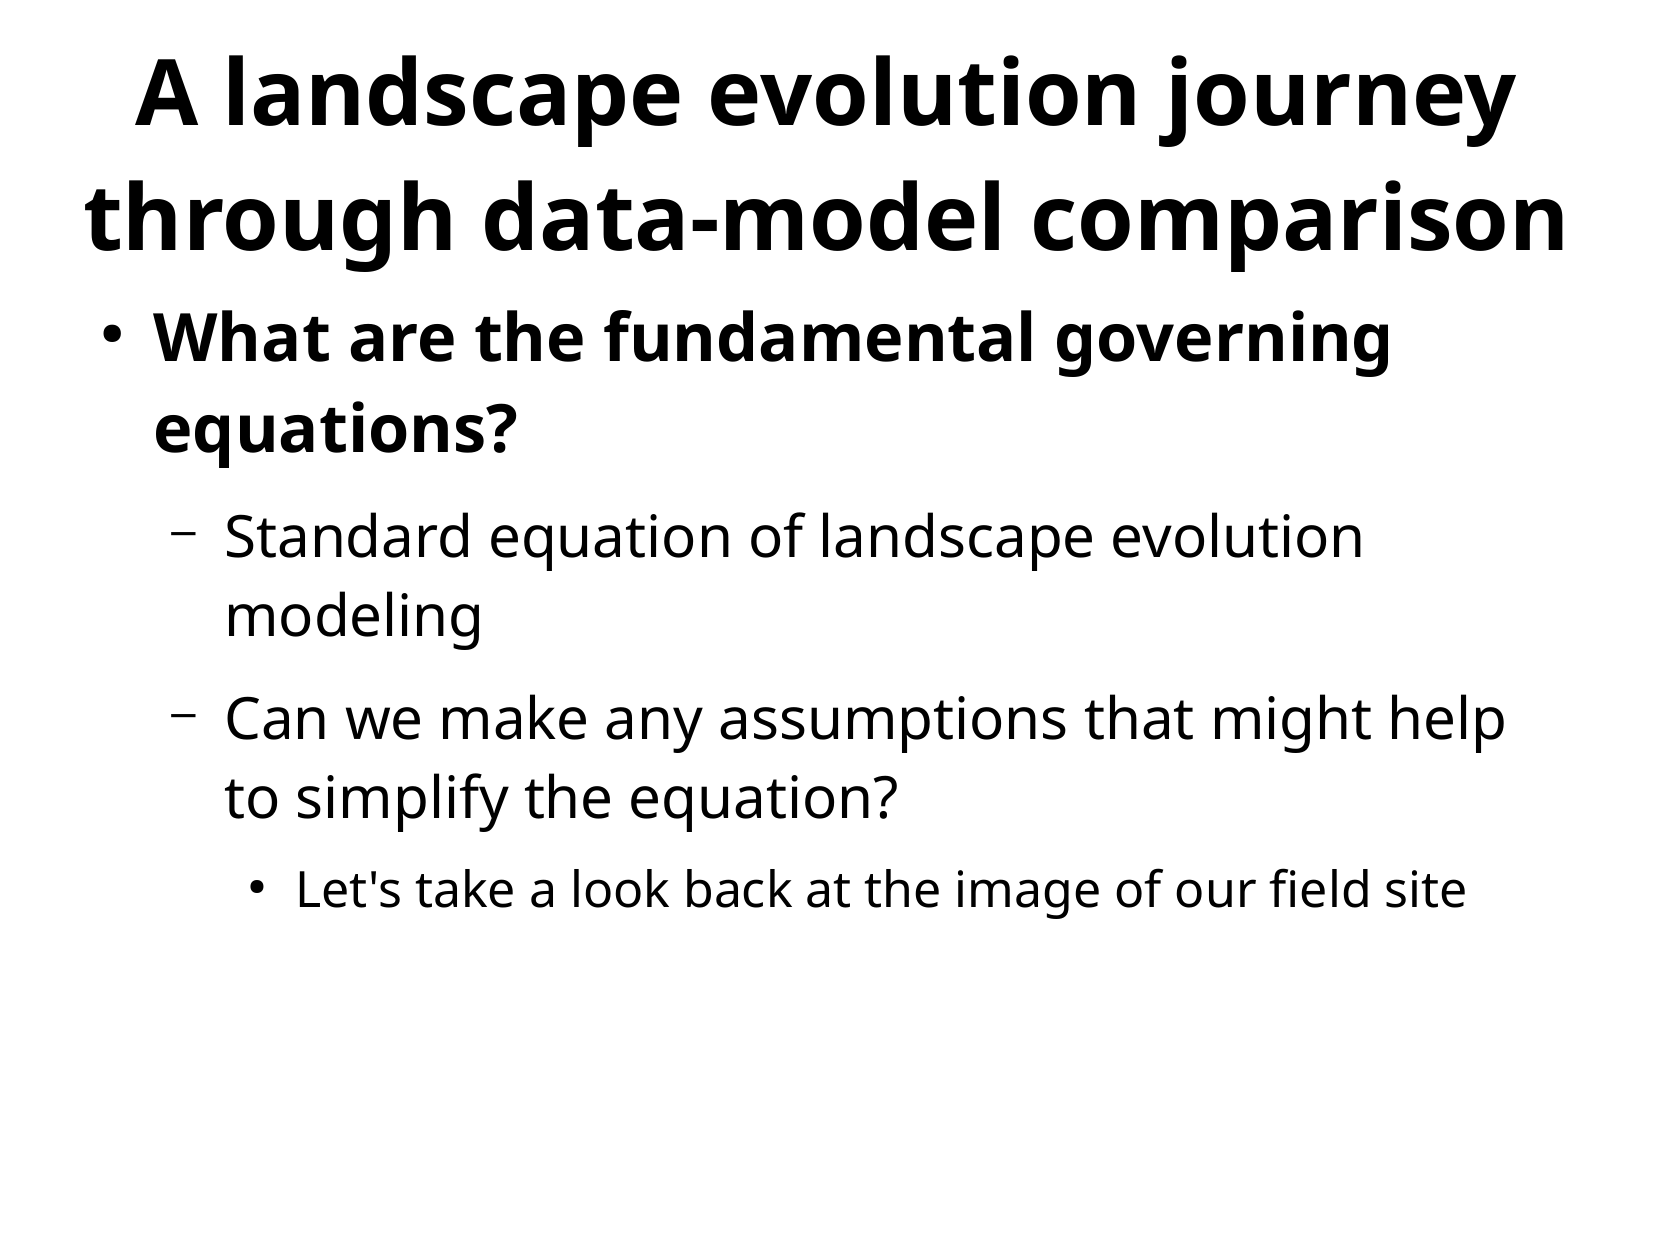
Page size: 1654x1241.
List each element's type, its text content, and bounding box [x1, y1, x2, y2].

list What are the fundamental governing equations? Standard equation of landscape evolution modeling Can we make any assumptions that might help to simplify the equation? Let's take a look back at the image of our field site [82, 290, 1571, 1010]
title A landscape evolution journey through data-model comparison [82, 49, 1571, 257]
